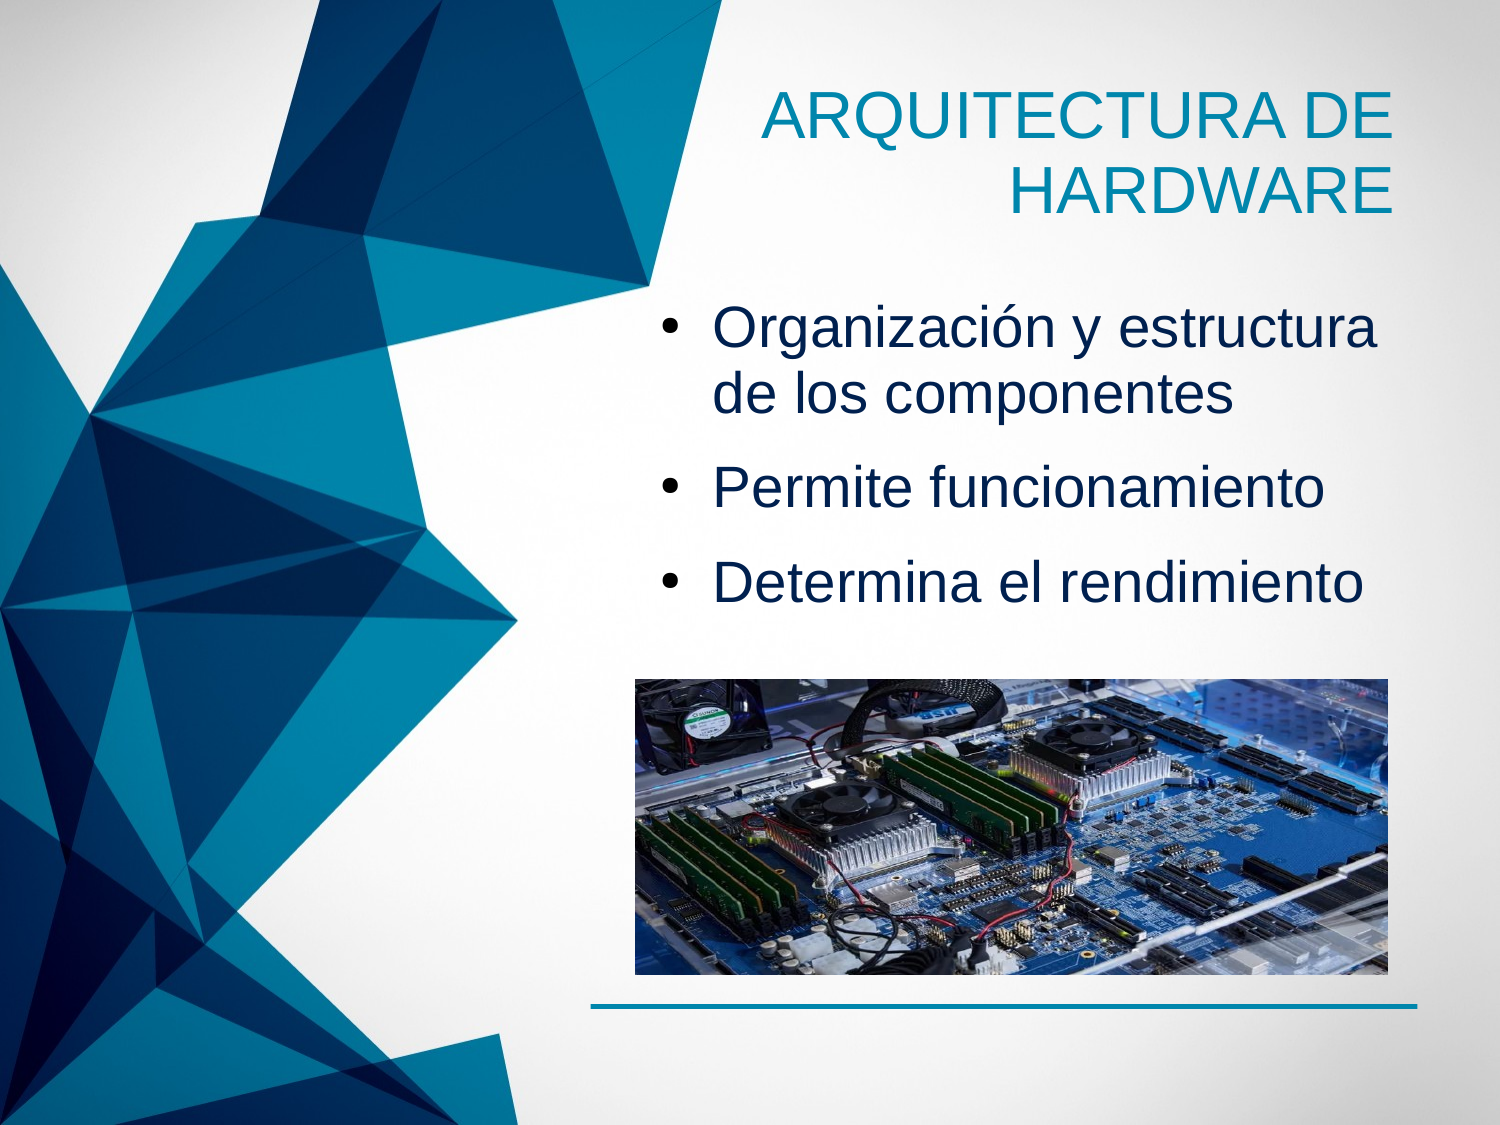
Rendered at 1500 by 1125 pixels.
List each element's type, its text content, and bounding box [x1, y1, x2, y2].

list Organización y estructura de los componentes Permite funcionamiento Determina el rendimiento [641, 295, 1477, 680]
picture [0, 0, 1500, 1125]
title ARQUITECTURA DE HARDWARE [679, 59, 1396, 247]
